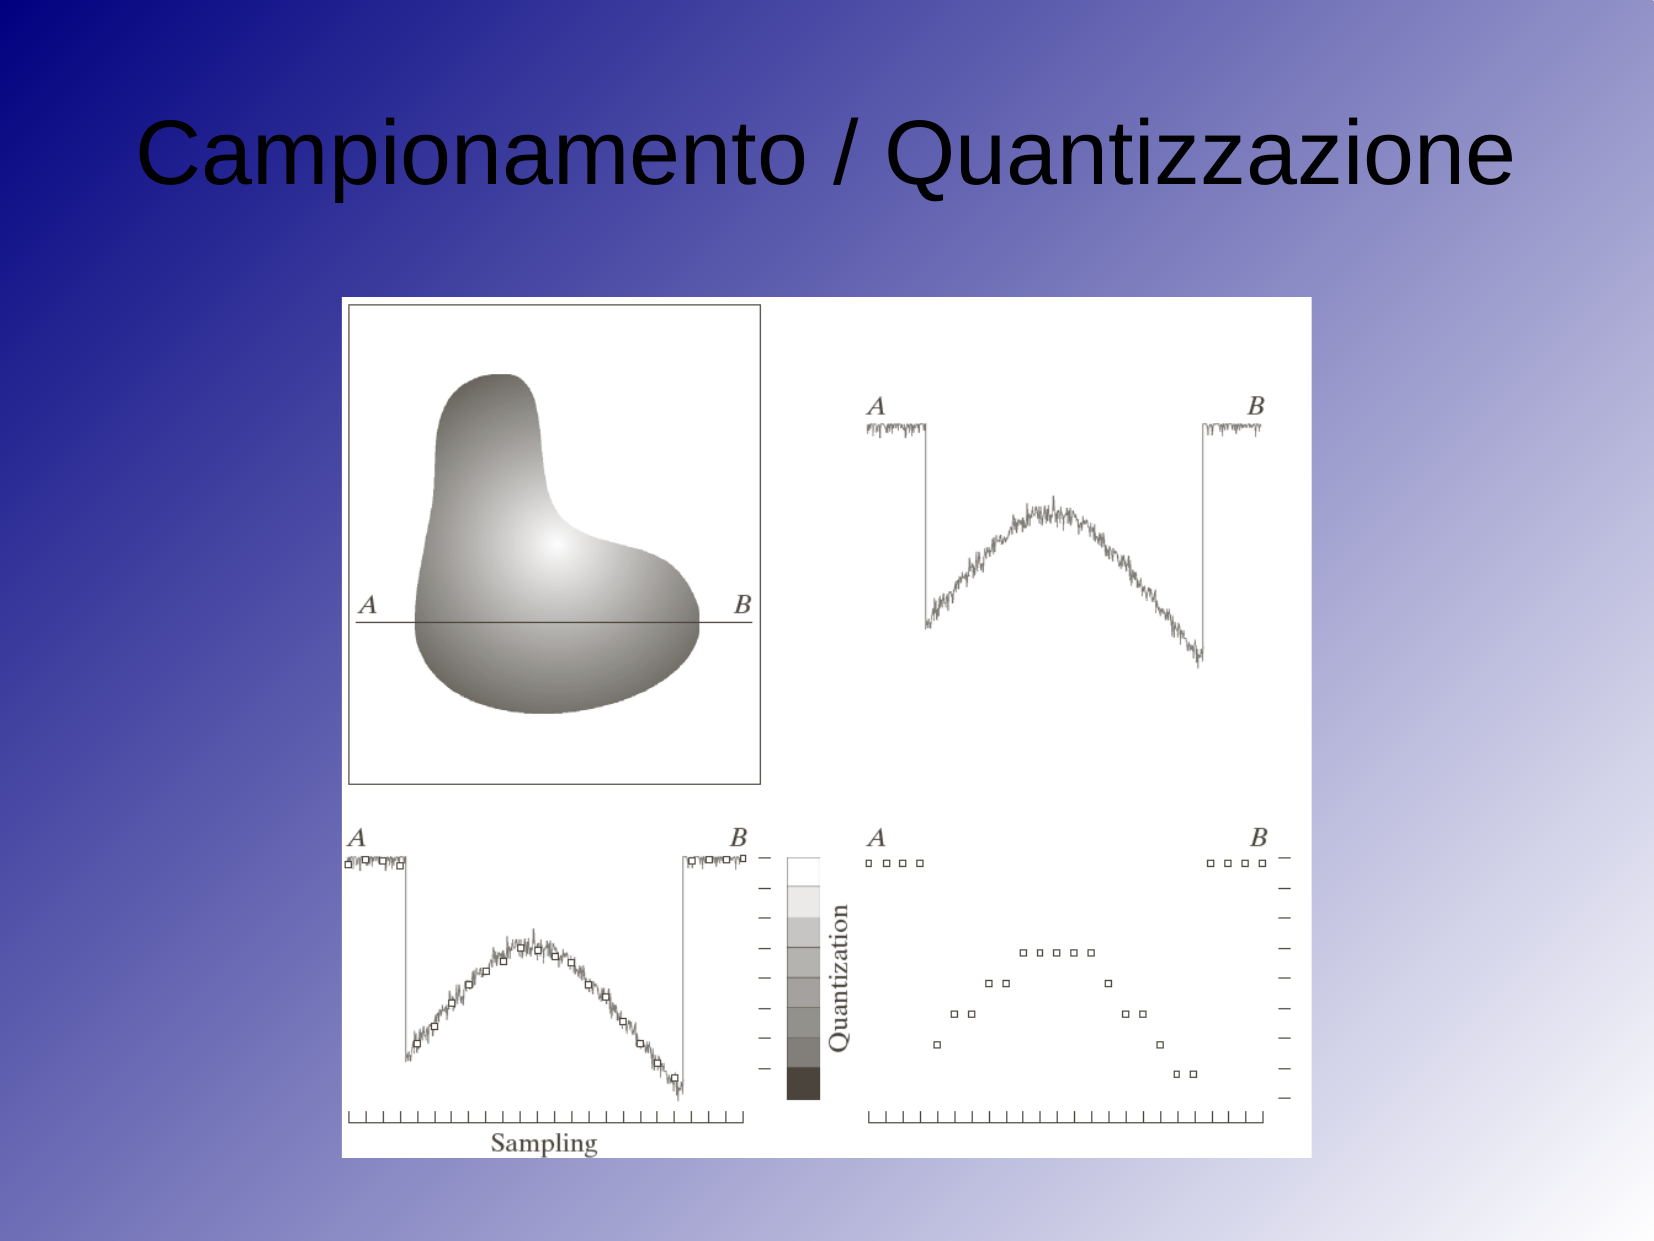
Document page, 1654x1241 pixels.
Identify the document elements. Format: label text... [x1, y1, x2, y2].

picture [341, 297, 1312, 1158]
title Campionamento / Quantizzazione [82, 49, 1571, 257]
